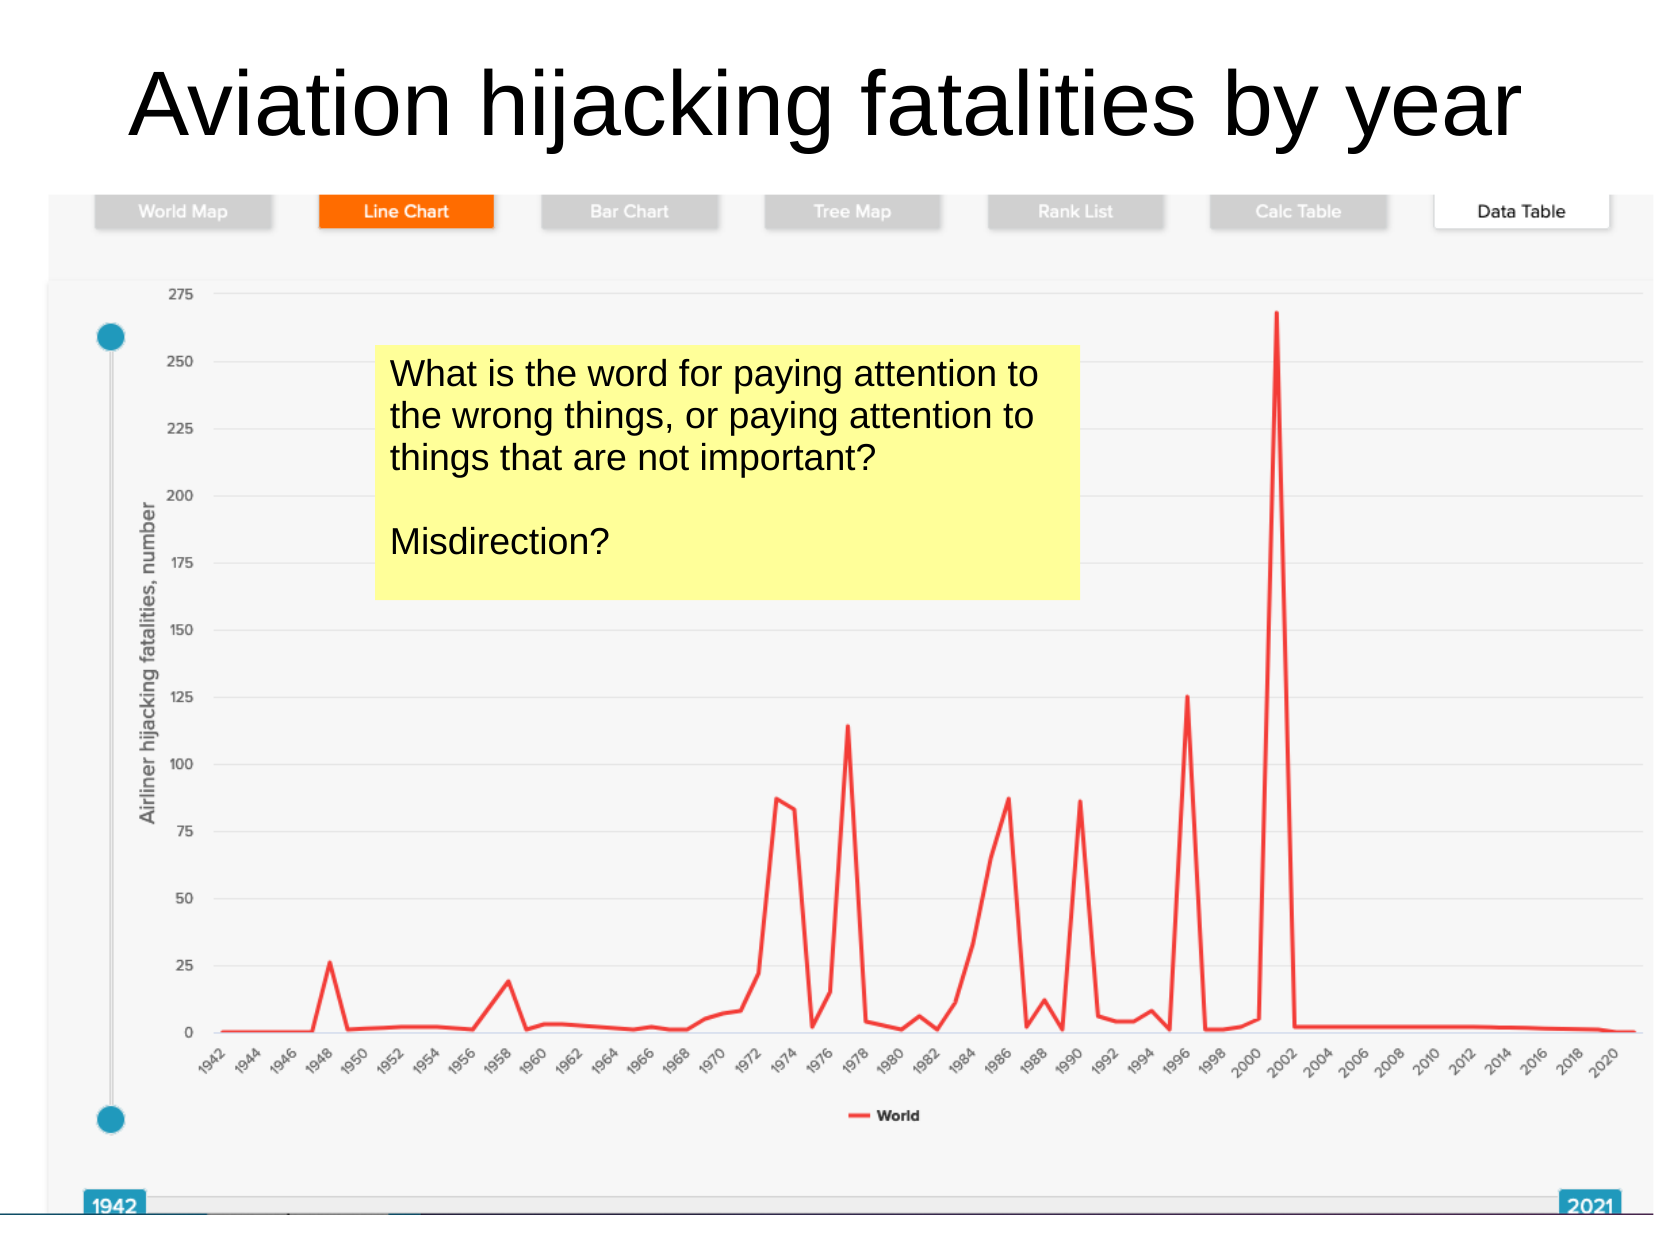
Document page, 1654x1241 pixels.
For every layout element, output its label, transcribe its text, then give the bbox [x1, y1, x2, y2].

title Aviation hijacking fatalities by year [82, 0, 1571, 164]
picture [0, 164, 1654, 1216]
text_box What is the word for paying attention to the wrong things, or paying attention to things that are not important? Misdirection? [375, 345, 1081, 601]
